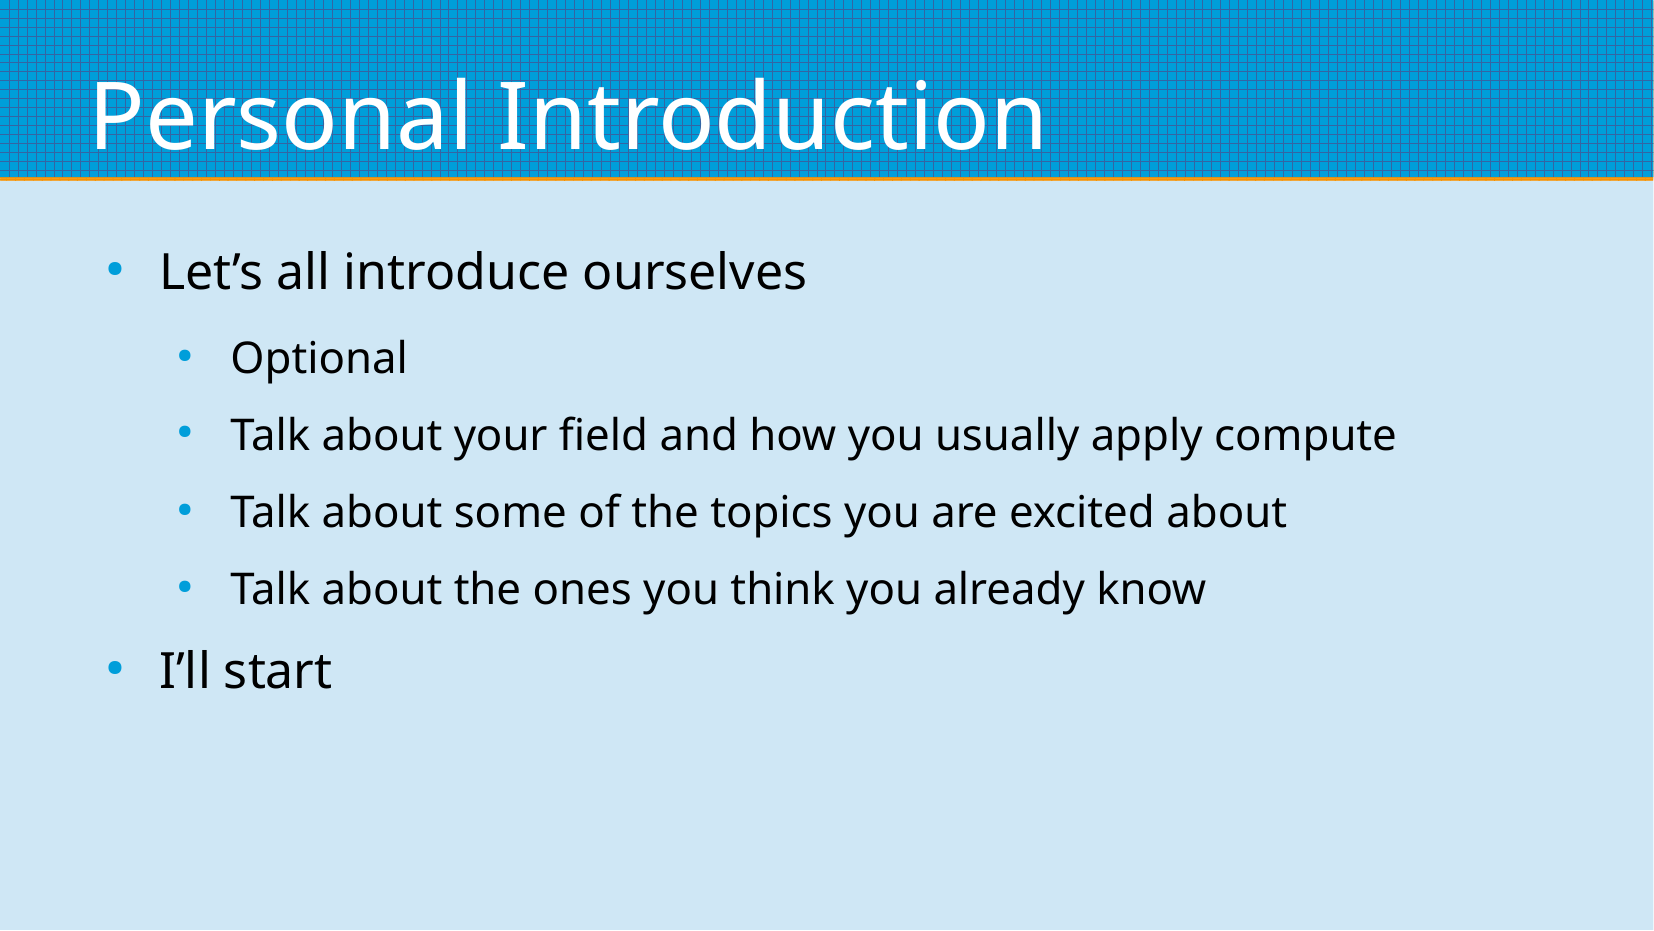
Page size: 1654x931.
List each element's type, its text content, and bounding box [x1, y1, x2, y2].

title Personal Introduction [88, 14, 1565, 178]
list Let’s all introduce ourselves Optional Talk about your field and how you usually apply compute Talk about some of the topics you are excited about Talk about the ones you think you already know I’ll start [88, 236, 1565, 813]
